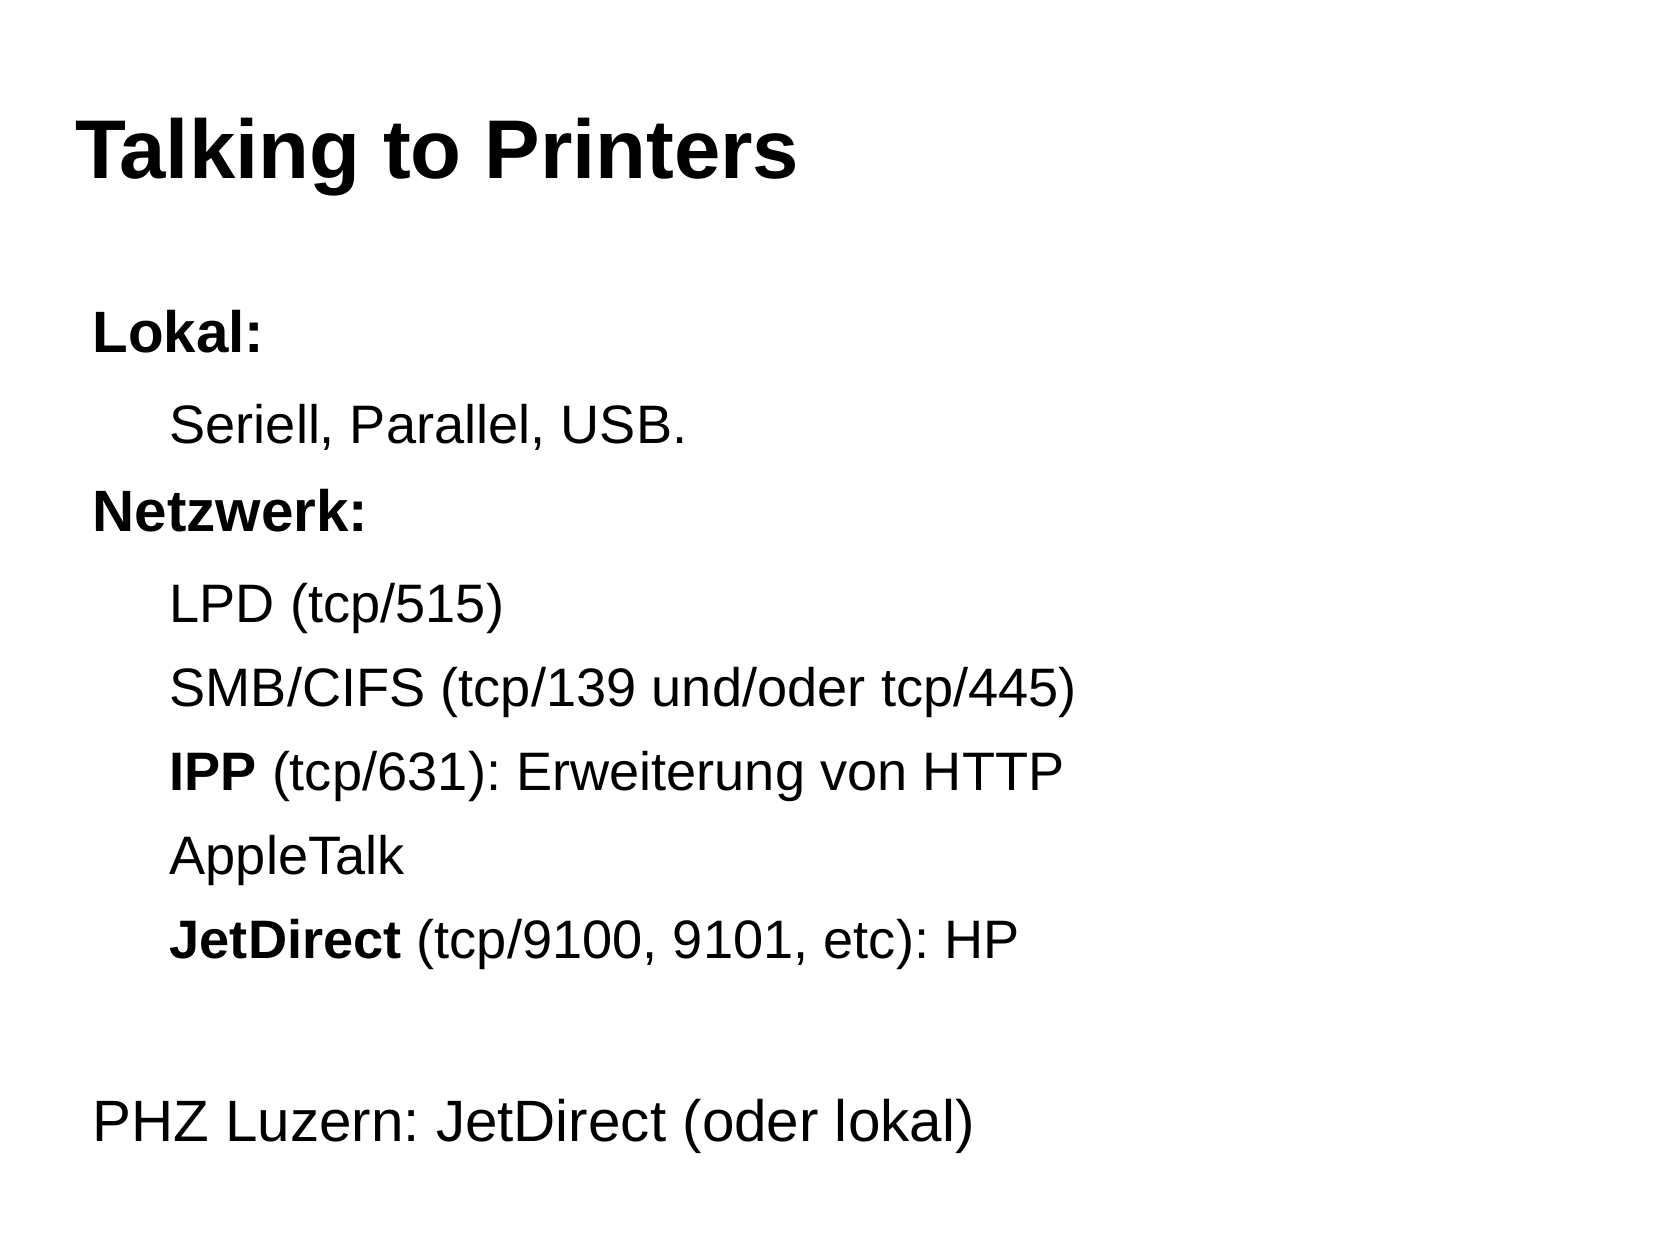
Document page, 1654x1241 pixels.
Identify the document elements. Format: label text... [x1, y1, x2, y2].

title Talking to Printers [75, 44, 1576, 256]
list Lokal: Seriell, Parallel, USB. Netzwerk: LPD (tcp/515) SMB/CIFS (tcp/139 und/oder tcp/445) IPP (tcp/631): Erweiterung von HTTP AppleTalk JetDirect (tcp/9100, 9101, etc): HP PHZ Luzern: JetDirect (oder lokal) [75, 300, 1576, 1154]
